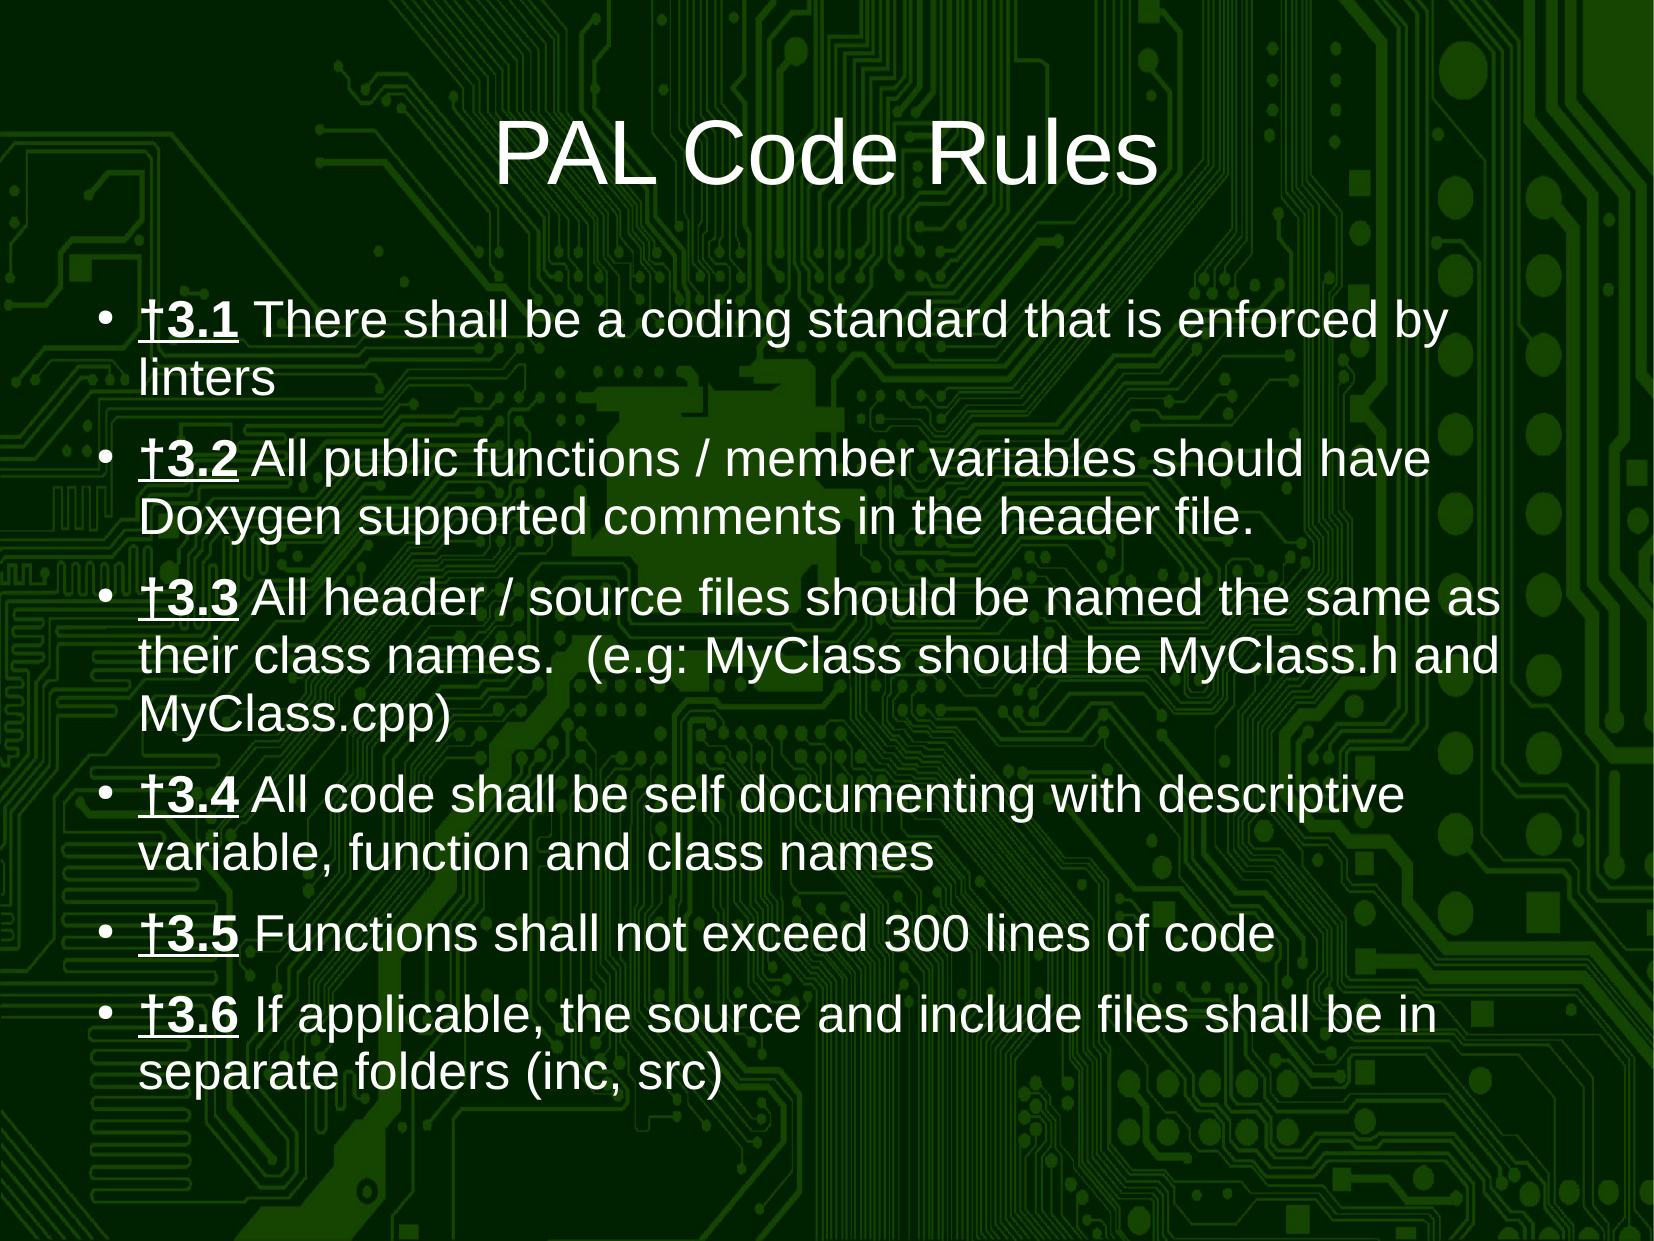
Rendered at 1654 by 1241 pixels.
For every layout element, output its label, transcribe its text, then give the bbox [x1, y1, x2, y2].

picture [0, 0, 1654, 1241]
title PAL Code Rules [82, 49, 1571, 257]
list †3.1 There shall be a coding standard that is enforced by linters †3.2 All public functions / member variables should have Doxygen supported comments in the header file. †3.3 All header / source files should be named the same as their class names. (e.g: MyClass should be MyClass.h and MyClass.cpp) †3.4 All code shall be self documenting with descriptive variable, function and class names †3.5 Functions shall not exceed 300 lines of code †3.6 If applicable, the source and include files shall be in separate folders (inc, src) [82, 290, 1571, 1111]
